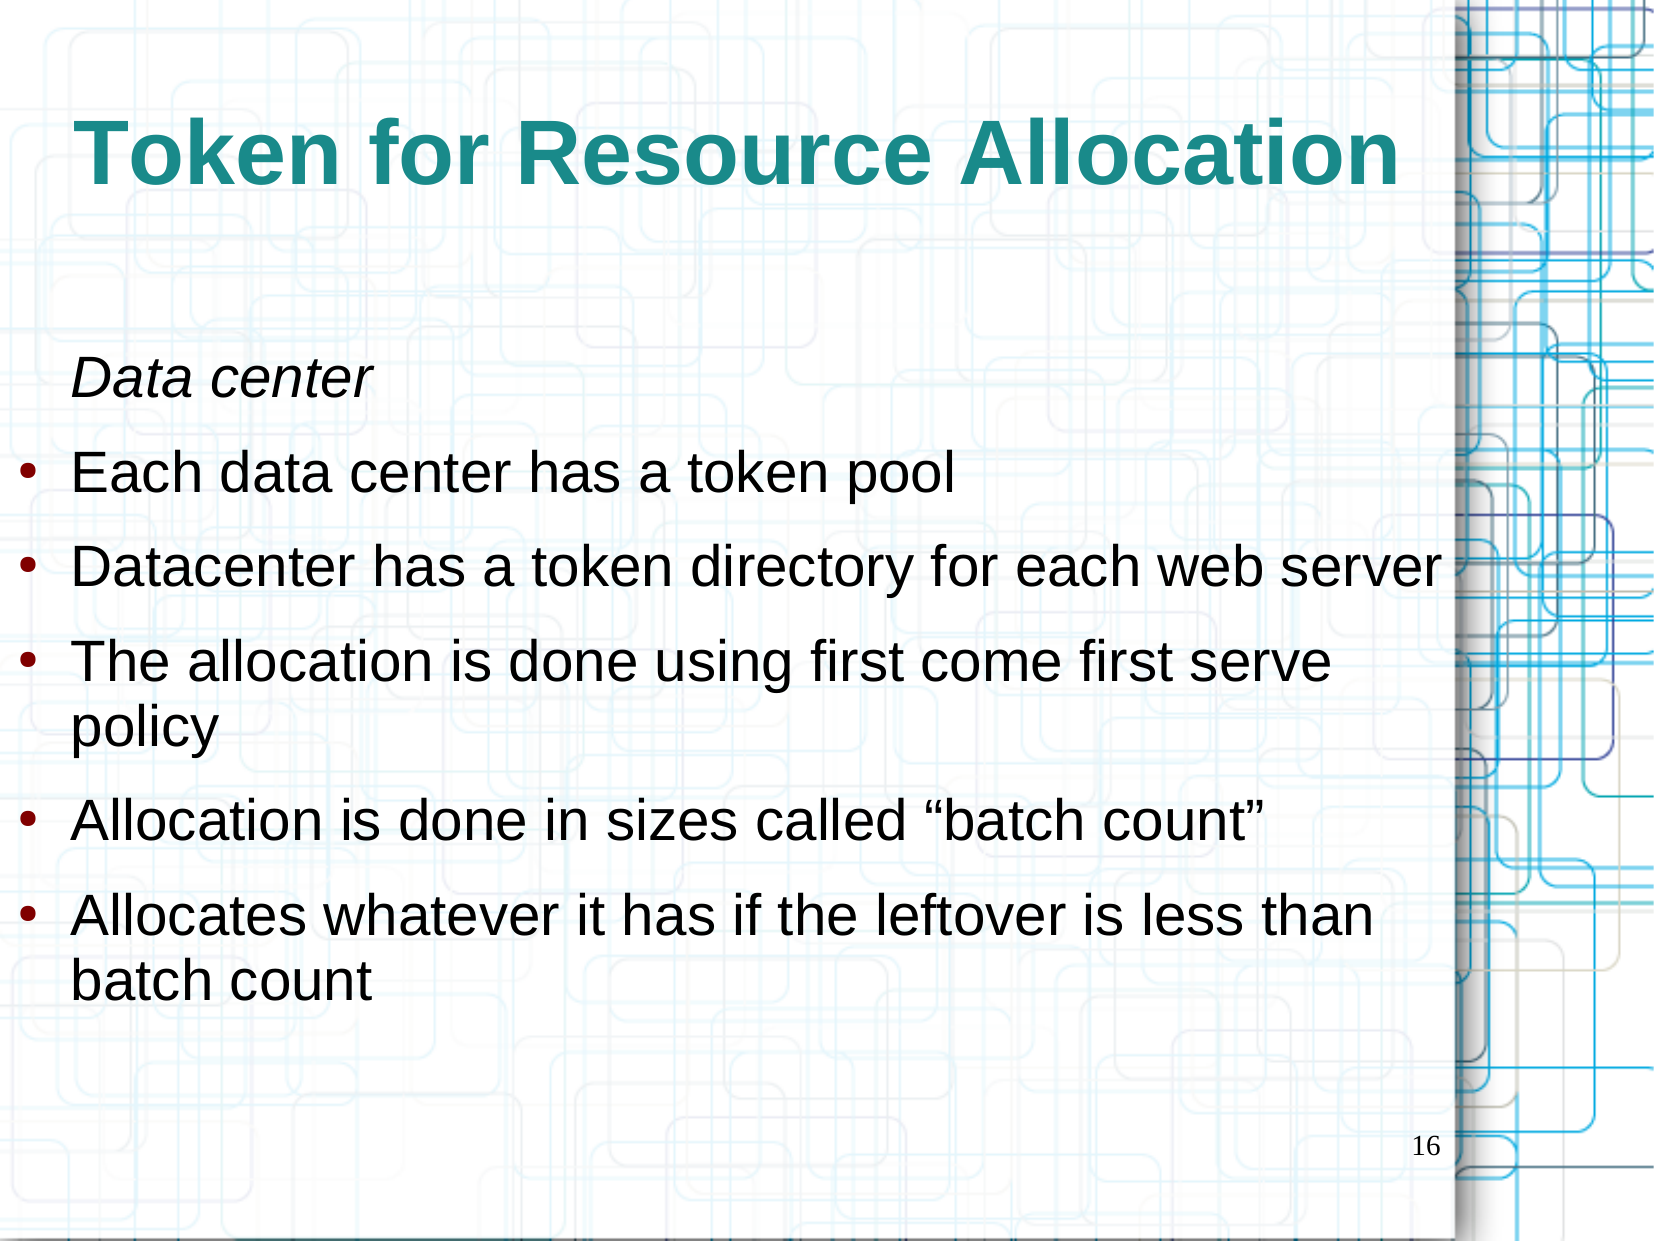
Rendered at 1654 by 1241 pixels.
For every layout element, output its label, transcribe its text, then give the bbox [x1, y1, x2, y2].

list Data center Each data center has a token pool Datacenter has a token directory for each web server The allocation is done using first come first serve policy Allocation is done in sizes called “batch count” Allocates whatever it has if the leftover is less than batch count [0, 344, 1456, 1127]
title Token for Resource Allocation [59, 49, 1418, 257]
picture [0, 0, 1654, 1241]
